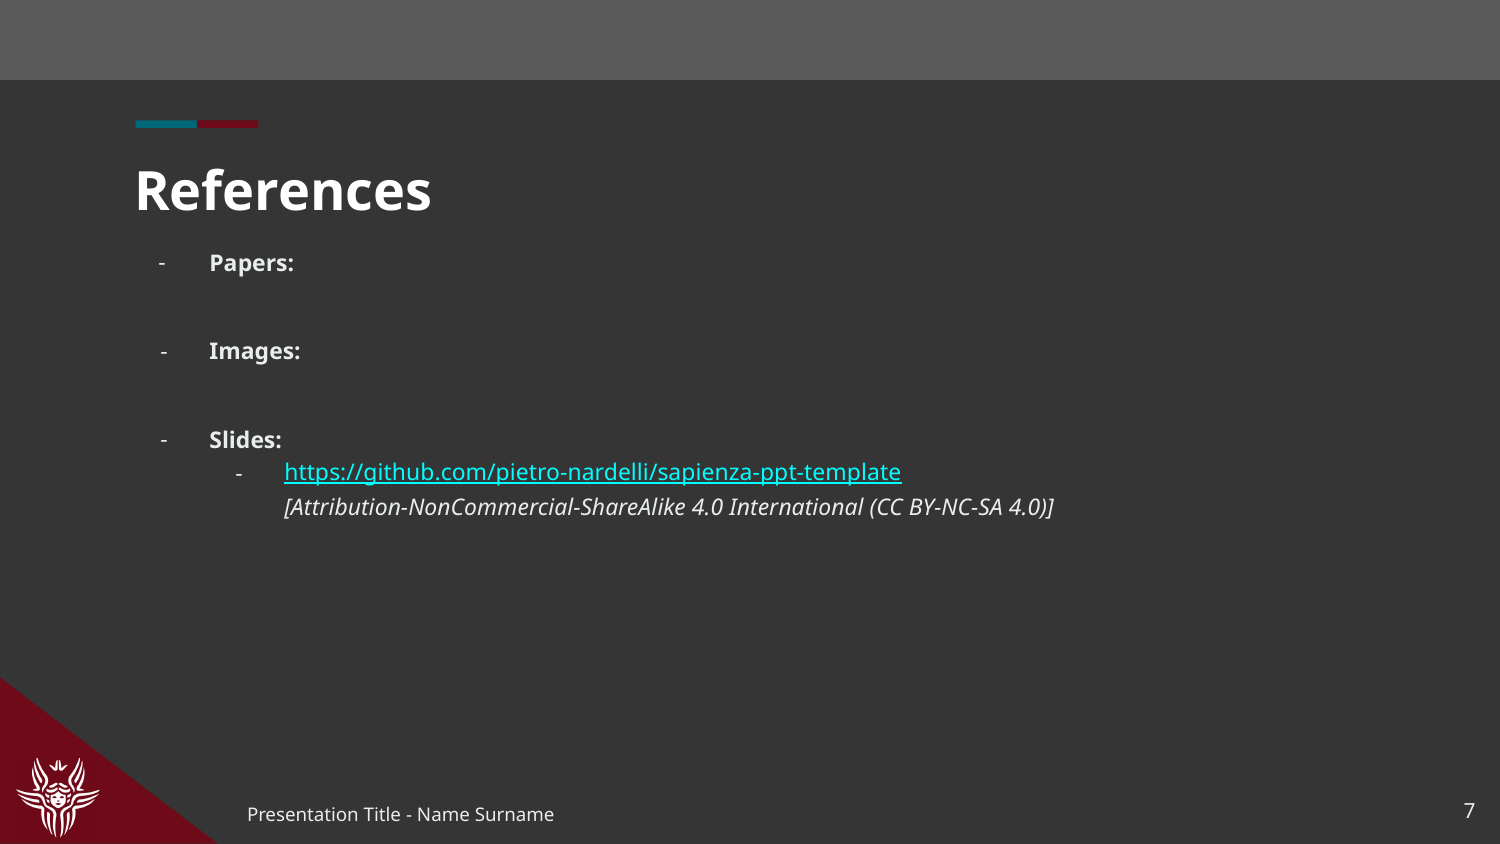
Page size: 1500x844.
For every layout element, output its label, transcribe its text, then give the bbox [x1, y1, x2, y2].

list Papers: Images: Slides: https://github.com/pietro-nardelli/sapienza-ppt-template [Attribution-NonCommercial-ShareAlike 4.0 International (CC BY-NC-SA 4.0)] [119, 229, 1381, 844]
subtitle Presentation Title - Name Surname [232, 783, 1193, 839]
slide_number <number> [1400, 779, 1491, 844]
picture [16, 758, 100, 839]
title References [119, 141, 1381, 229]
